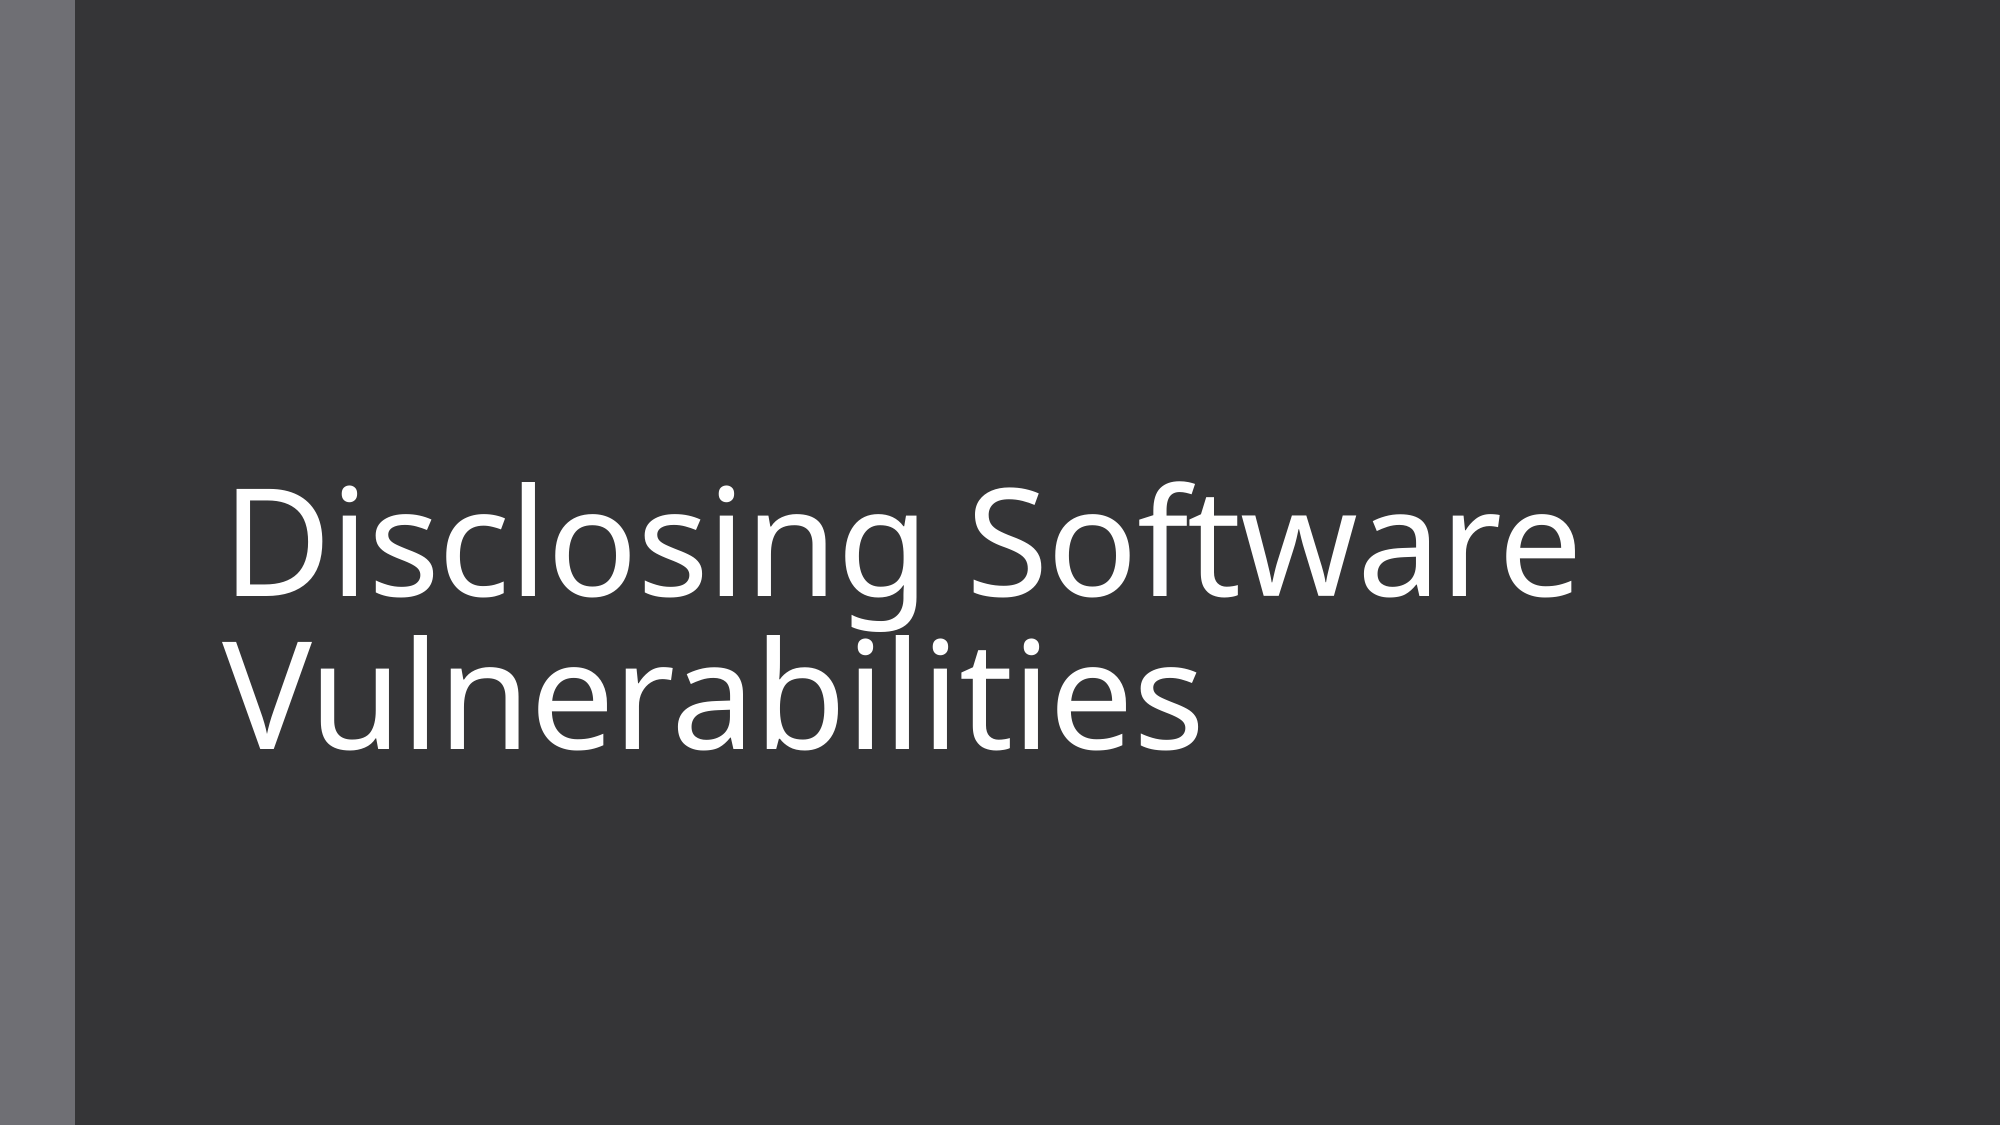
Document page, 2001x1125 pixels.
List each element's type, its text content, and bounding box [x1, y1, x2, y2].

title Disclosing Software Vulnerabilities [206, 124, 1752, 788]
